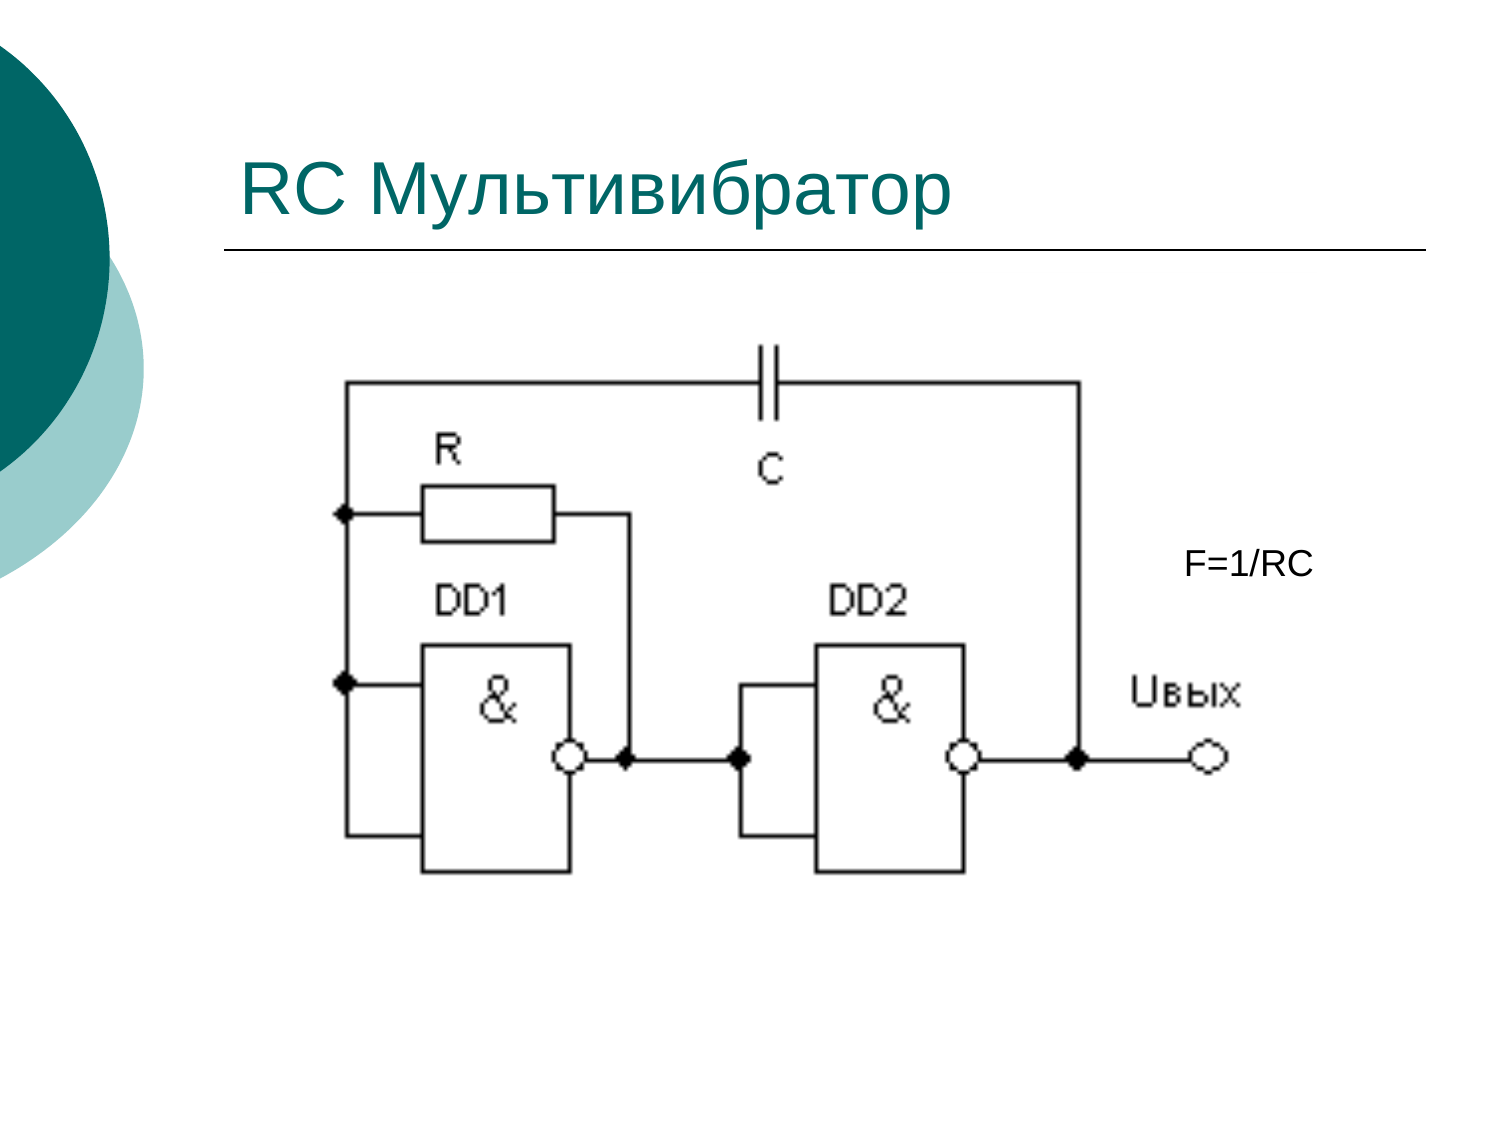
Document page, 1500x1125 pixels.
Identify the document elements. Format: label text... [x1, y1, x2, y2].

title RC Мультивибратор [224, 49, 1425, 237]
picture [259, 271, 1317, 947]
text_box F=1/RC [1169, 531, 1330, 592]
